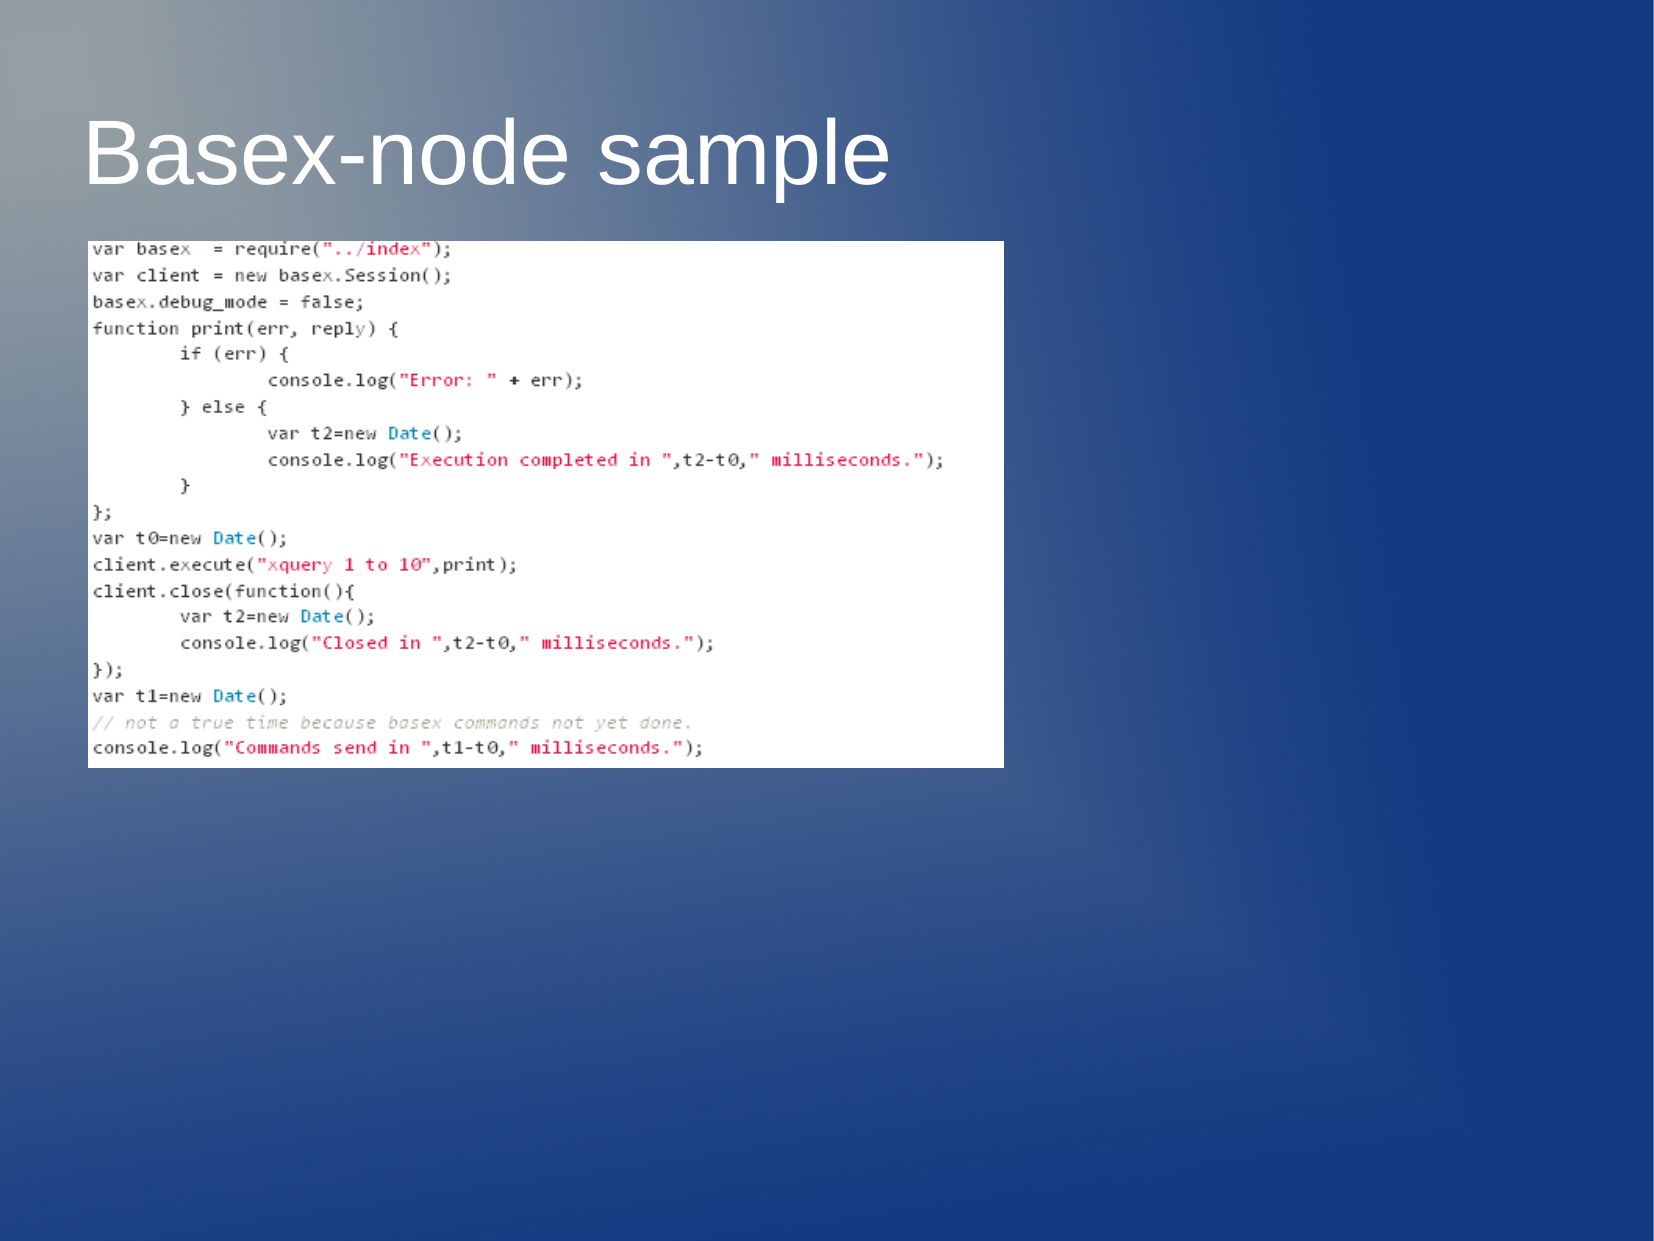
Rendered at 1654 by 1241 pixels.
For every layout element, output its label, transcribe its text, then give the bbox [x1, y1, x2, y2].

title Basex-node sample [82, 56, 1571, 250]
picture [0, 0, 1654, 1241]
